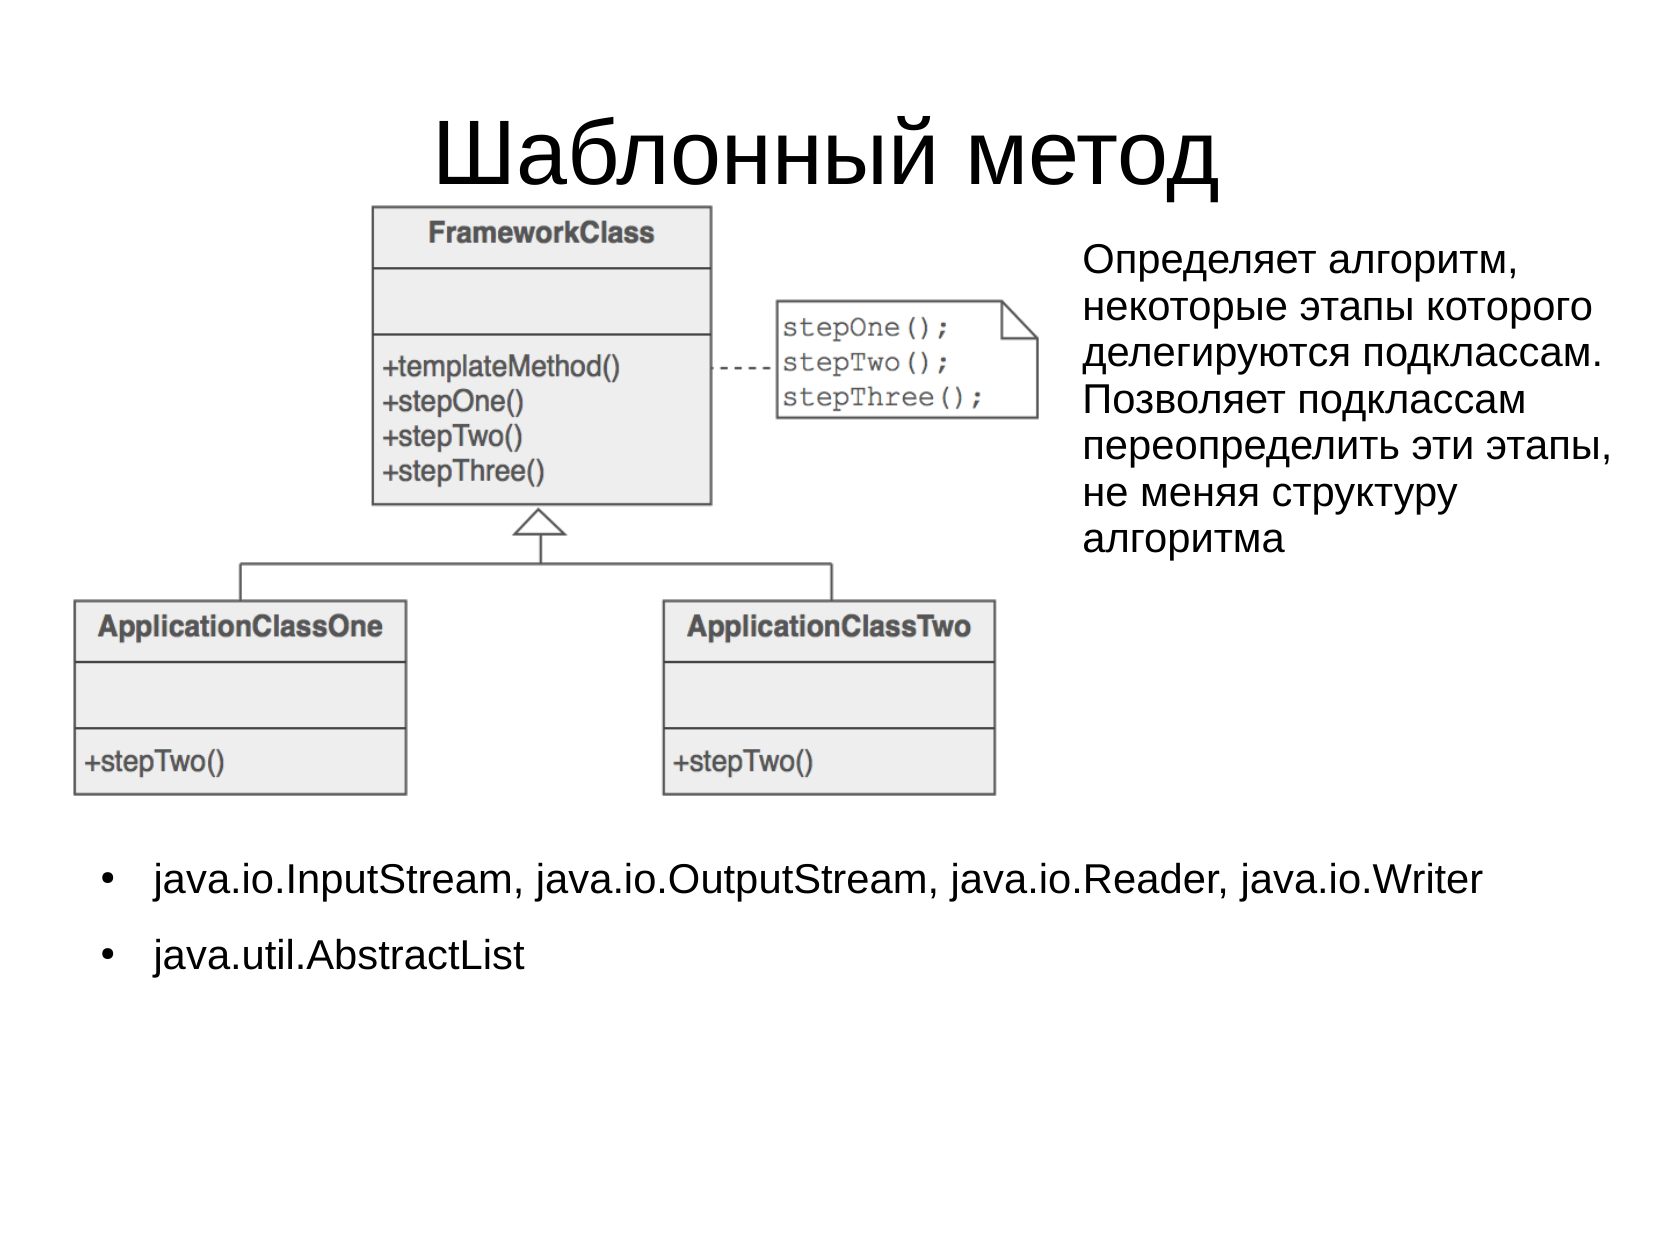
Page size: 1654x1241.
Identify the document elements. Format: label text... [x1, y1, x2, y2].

picture [69, 201, 1041, 798]
title Шаблонный метод [82, 49, 1571, 257]
text_box Определяет алгоритм, некоторые этапы которого делегируются подклассам. Позволяет подклассам переопределить эти этапы, не меняя структуру алгоритма [1067, 228, 1644, 569]
list java.io.InputStream, java.io.OutputStream, java.io.Reader, java.io.Writer java.util.AbstractList [82, 855, 1571, 1126]
